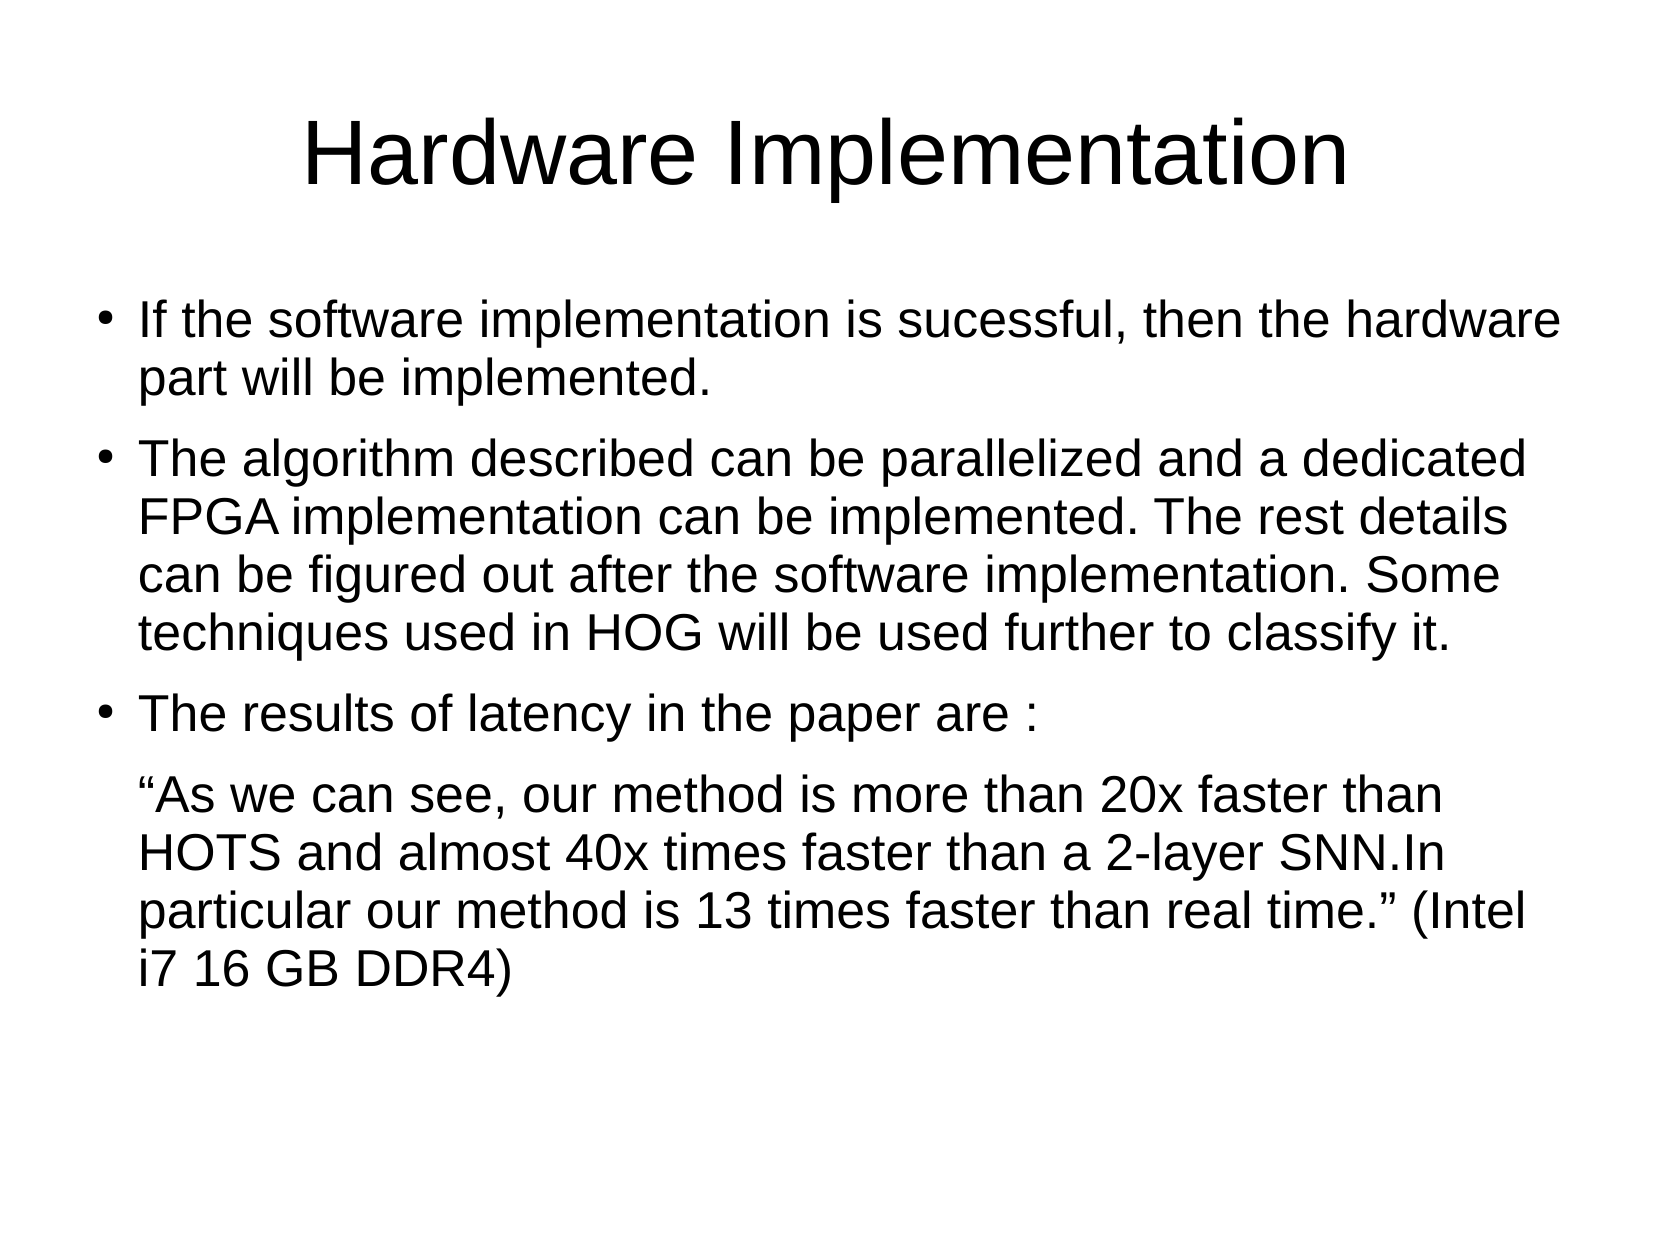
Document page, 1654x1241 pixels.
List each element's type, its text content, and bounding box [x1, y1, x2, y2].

title Hardware Implementation [82, 49, 1571, 257]
list If the software implementation is sucessful, then the hardware part will be implemented. The algorithm described can be parallelized and a dedicated FPGA implementation can be implemented. The rest details can be figured out after the software implementation. Some techniques used in HOG will be used further to classify it. The results of latency in the paper are : “As we can see, our method is more than 20x faster than HOTS and almost 40x times faster than a 2-layer SNN.In particular our method is 13 times faster than real time.” (Intel i7 16 GB DDR4) [82, 290, 1571, 1010]
